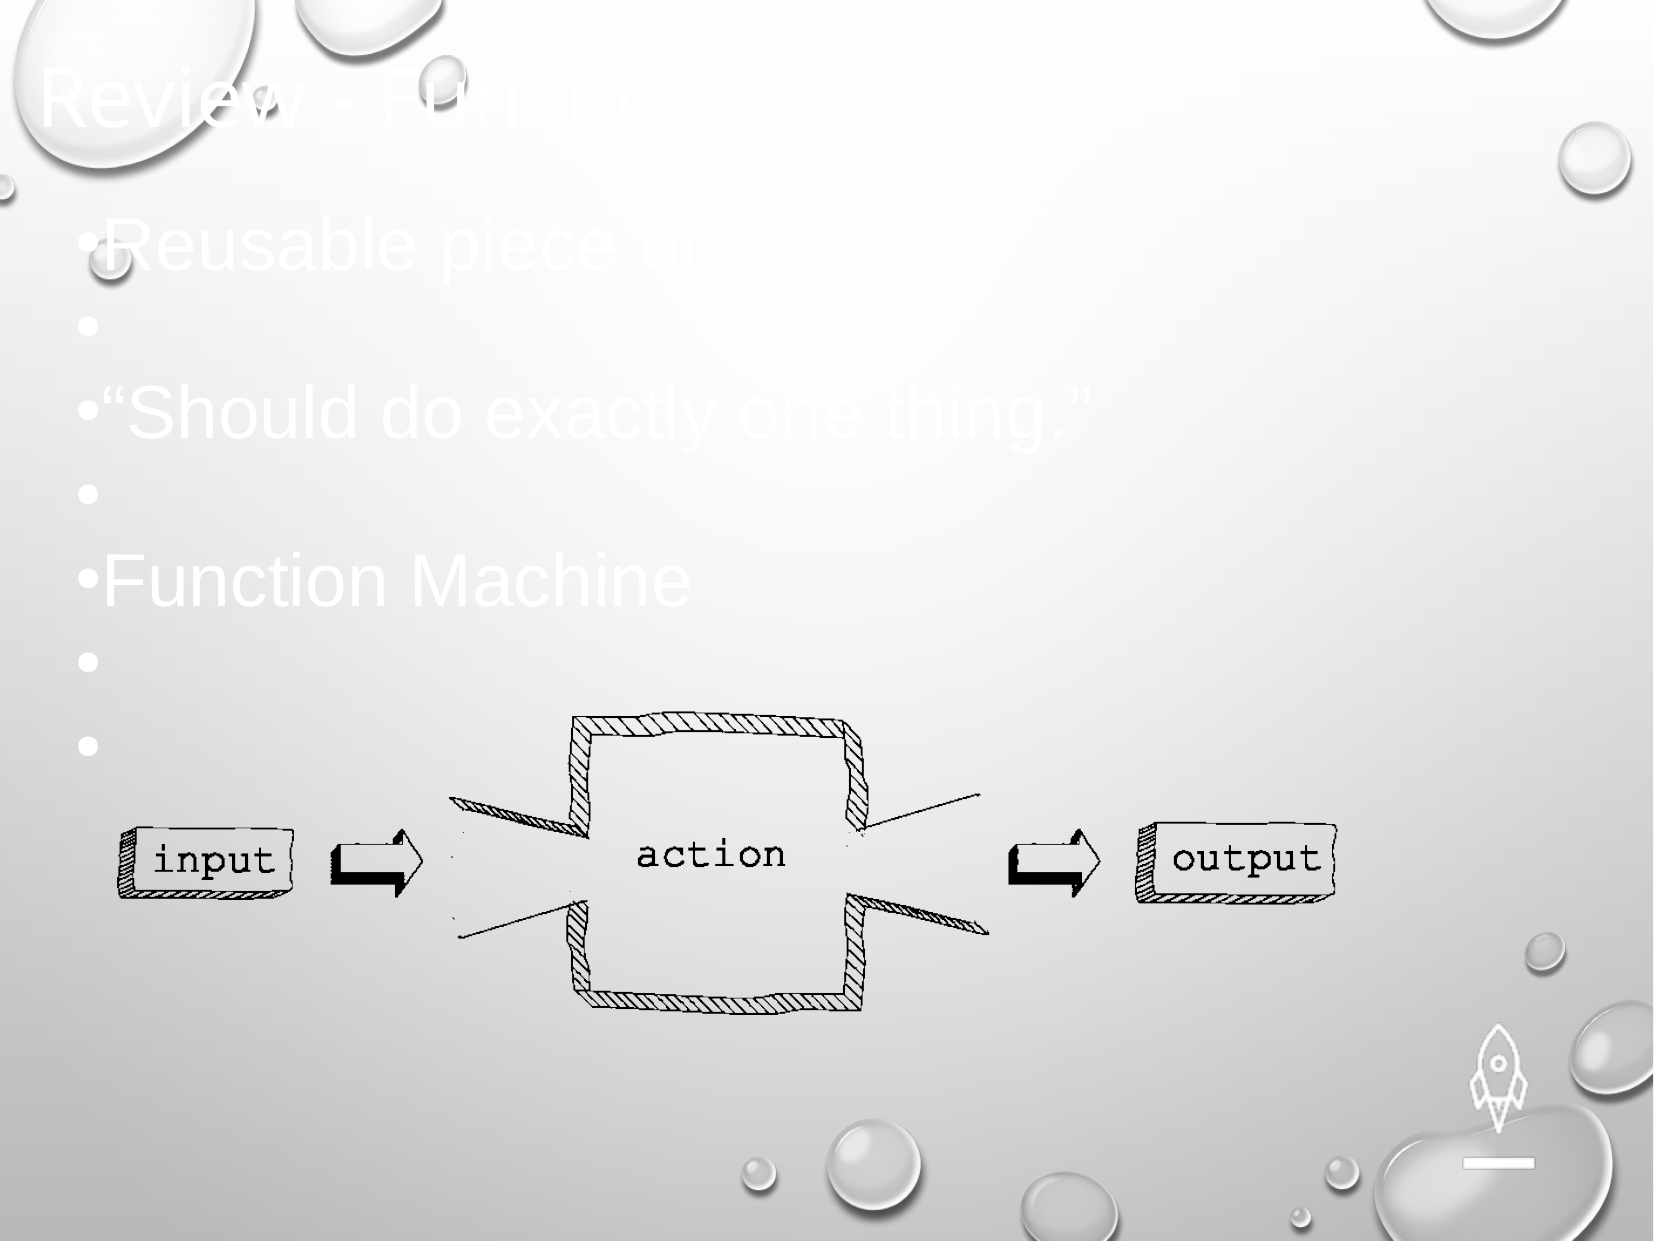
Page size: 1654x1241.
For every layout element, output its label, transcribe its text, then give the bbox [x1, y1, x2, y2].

picture [76, 662, 1366, 1096]
text_box Review - Functions [19, 17, 1599, 174]
picture [1379, 975, 1620, 1216]
text_box Reusable piece of code “Should do exactly one thing.” Function Machine [60, 195, 1366, 1156]
